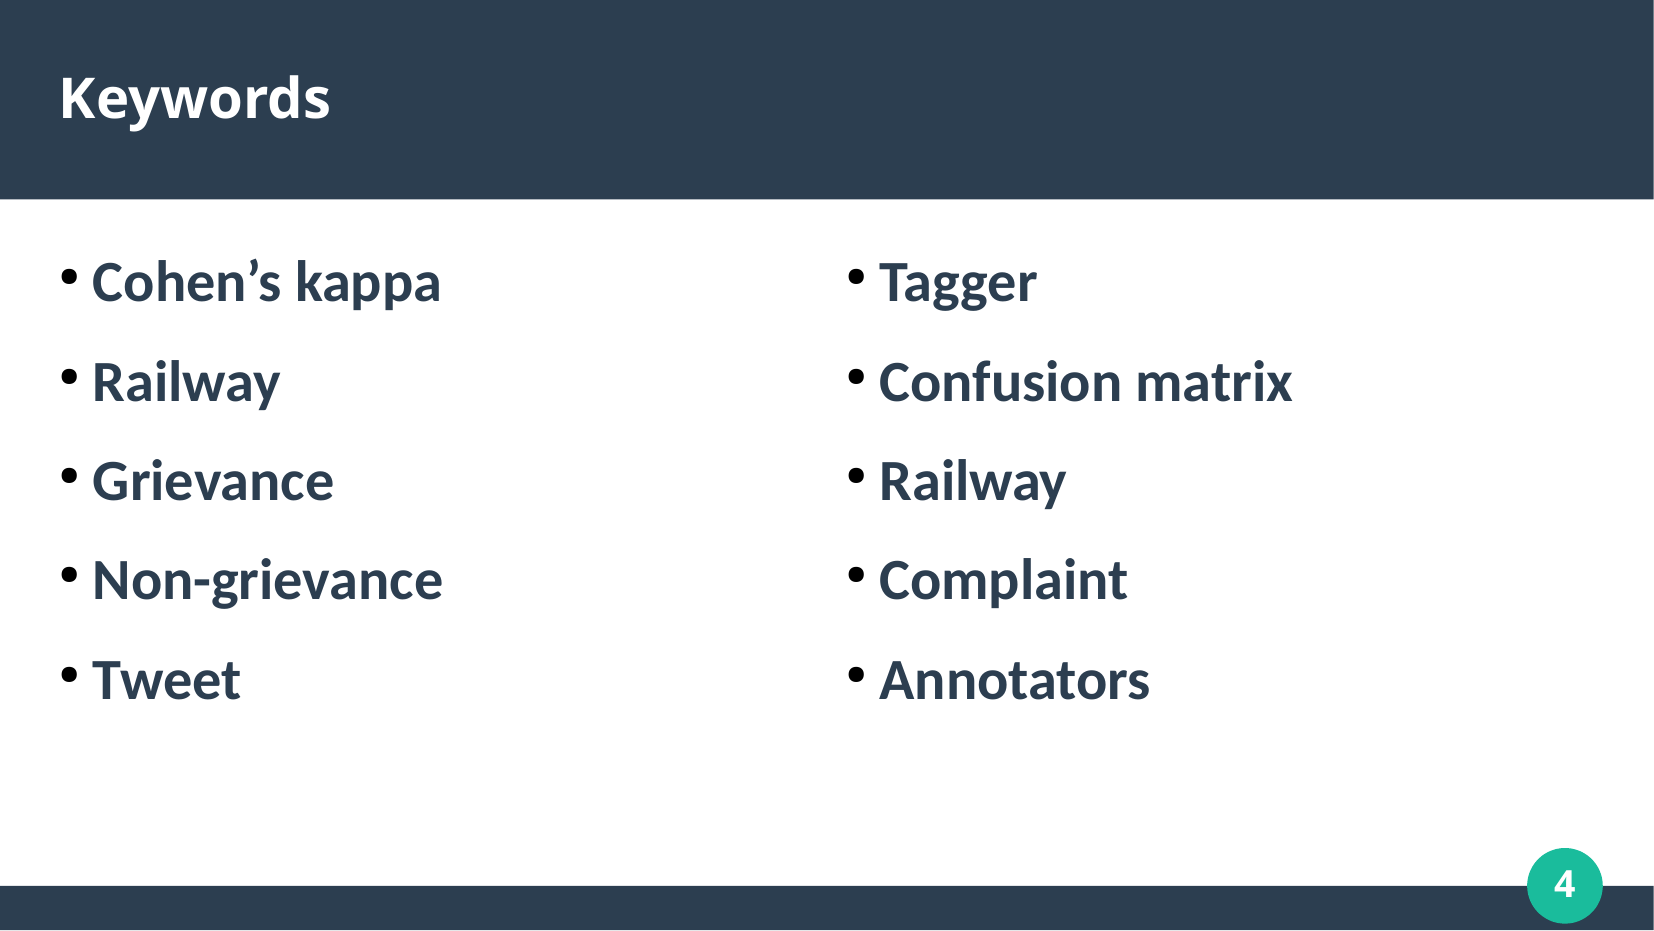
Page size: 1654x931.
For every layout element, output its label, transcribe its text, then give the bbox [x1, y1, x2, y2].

title Keywords [59, 37, 1595, 155]
list Tagger Confusion matrix Railway Complaint Annotators [845, 243, 1596, 864]
list Cohen’s kappa Railway Grievance Non-grievance Tweet [59, 243, 809, 864]
